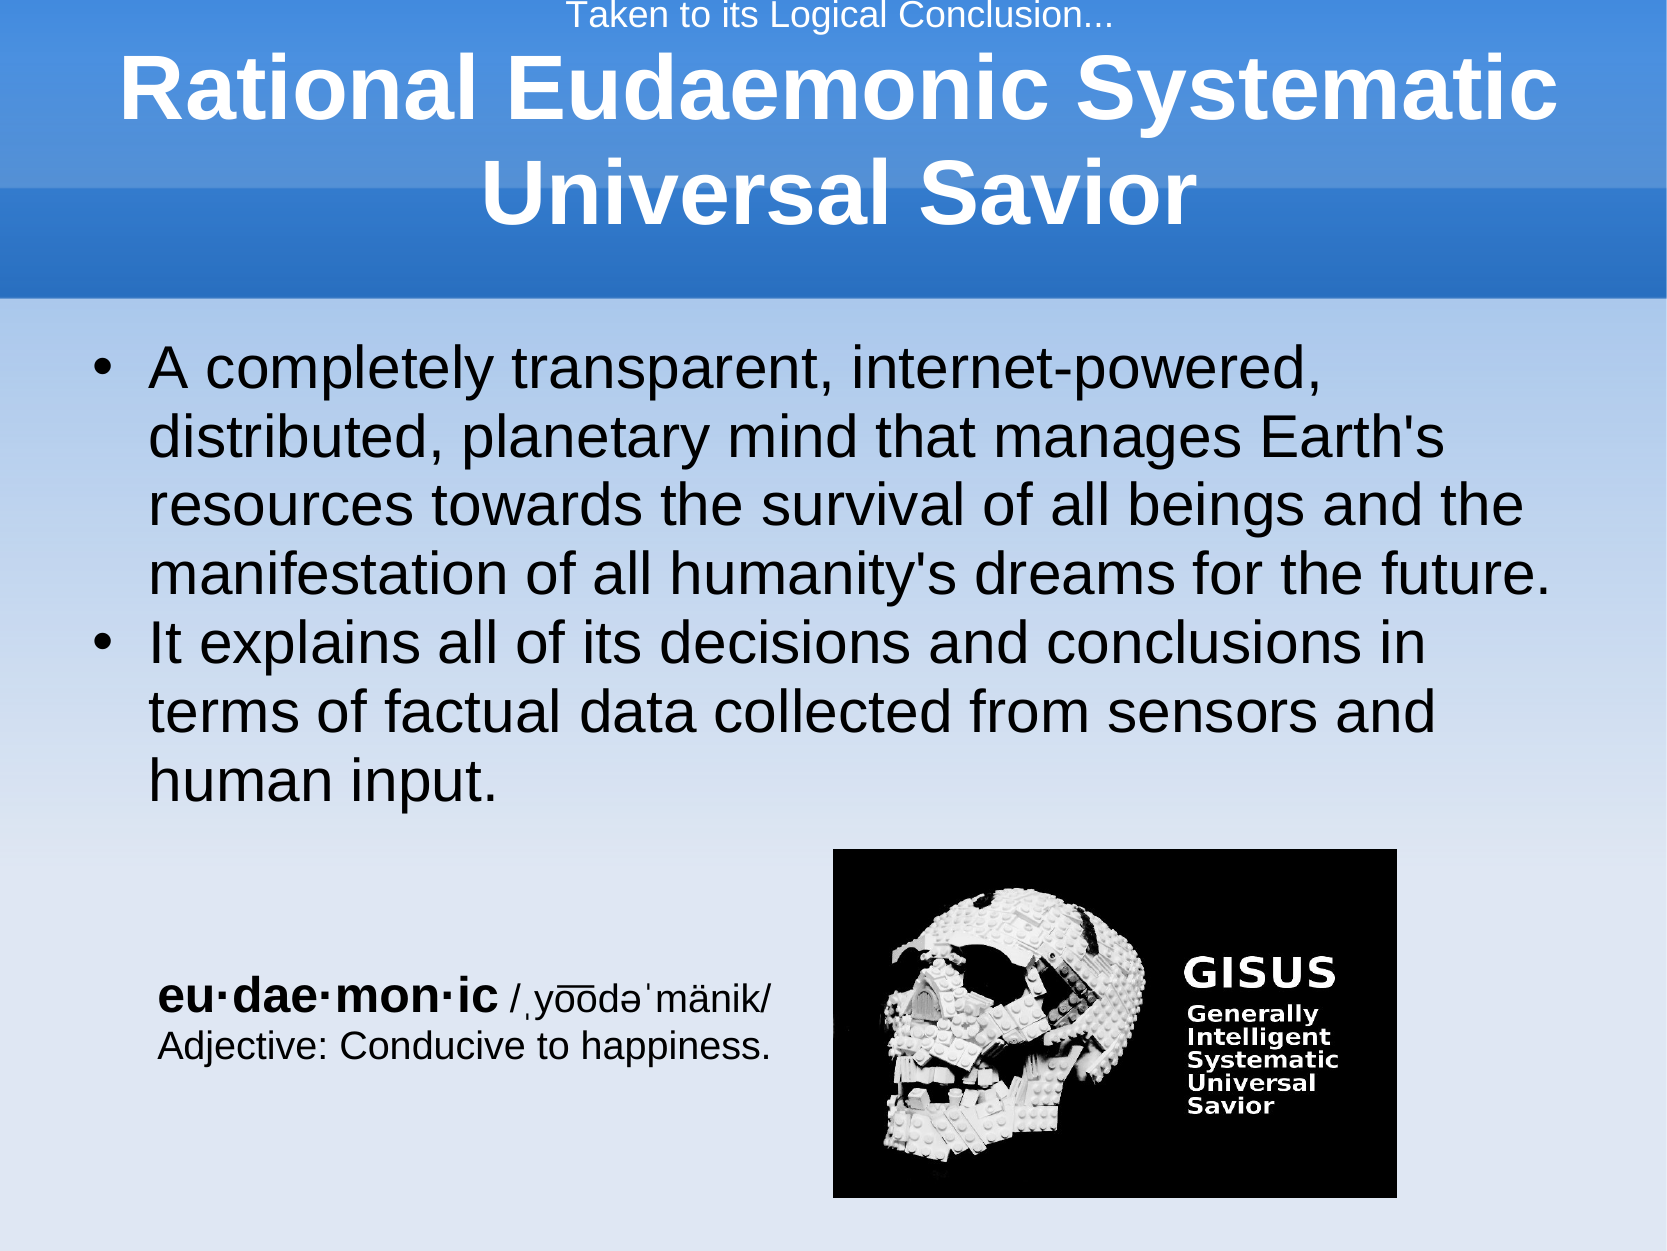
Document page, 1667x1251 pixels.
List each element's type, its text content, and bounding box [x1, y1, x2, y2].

subtitle A completely transparent, internet-powered, distributed, planetary mind that manages Earth's resources towards the survival of all beings and the manifestation of all humanity's dreams for the future. It explains all of its decisions and conclusions in terms of factual data collected from sensors and human input. [73, 333, 1593, 1154]
text_box eu·dae·mon·ic /ˌyo͞odəˈmänik/ Adjective: Conducive to happiness. [157, 966, 824, 1069]
title Taken to its Logical Conclusion... Rational Eudaemonic Systematic Universal Savior [90, 0, 1590, 273]
picture [0, 0, 1667, 1251]
